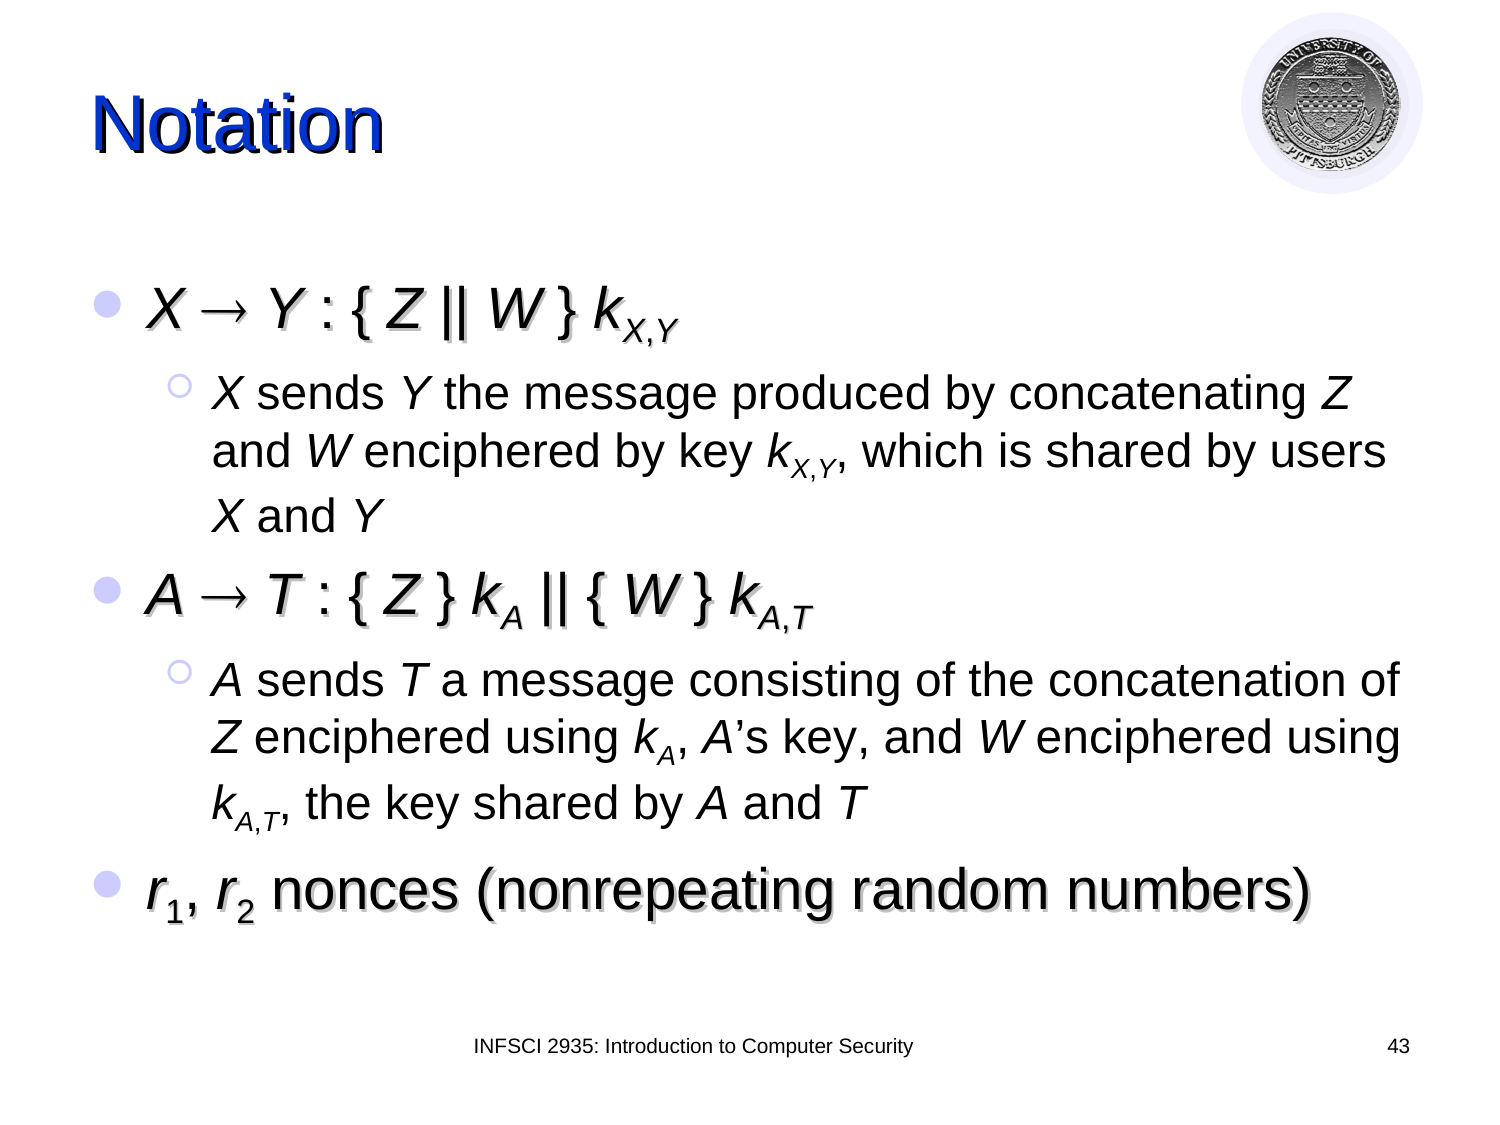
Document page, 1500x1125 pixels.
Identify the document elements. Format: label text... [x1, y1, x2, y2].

list X  Y : { Z || W } kX,Y X sends Y the message produced by concatenating Z and W enciphered by key kX,Y, which is shared by users X and Y A  T : { Z } kA || { W } kA,T A sends T a message consisting of the concatenation of Z enciphered using kA, A’s key, and W enciphered using kA,T, the key shared by A and T r1, r2 nonces (nonrepeating random numbers) [75, 262, 1426, 1006]
title Notation [75, 24, 1426, 213]
